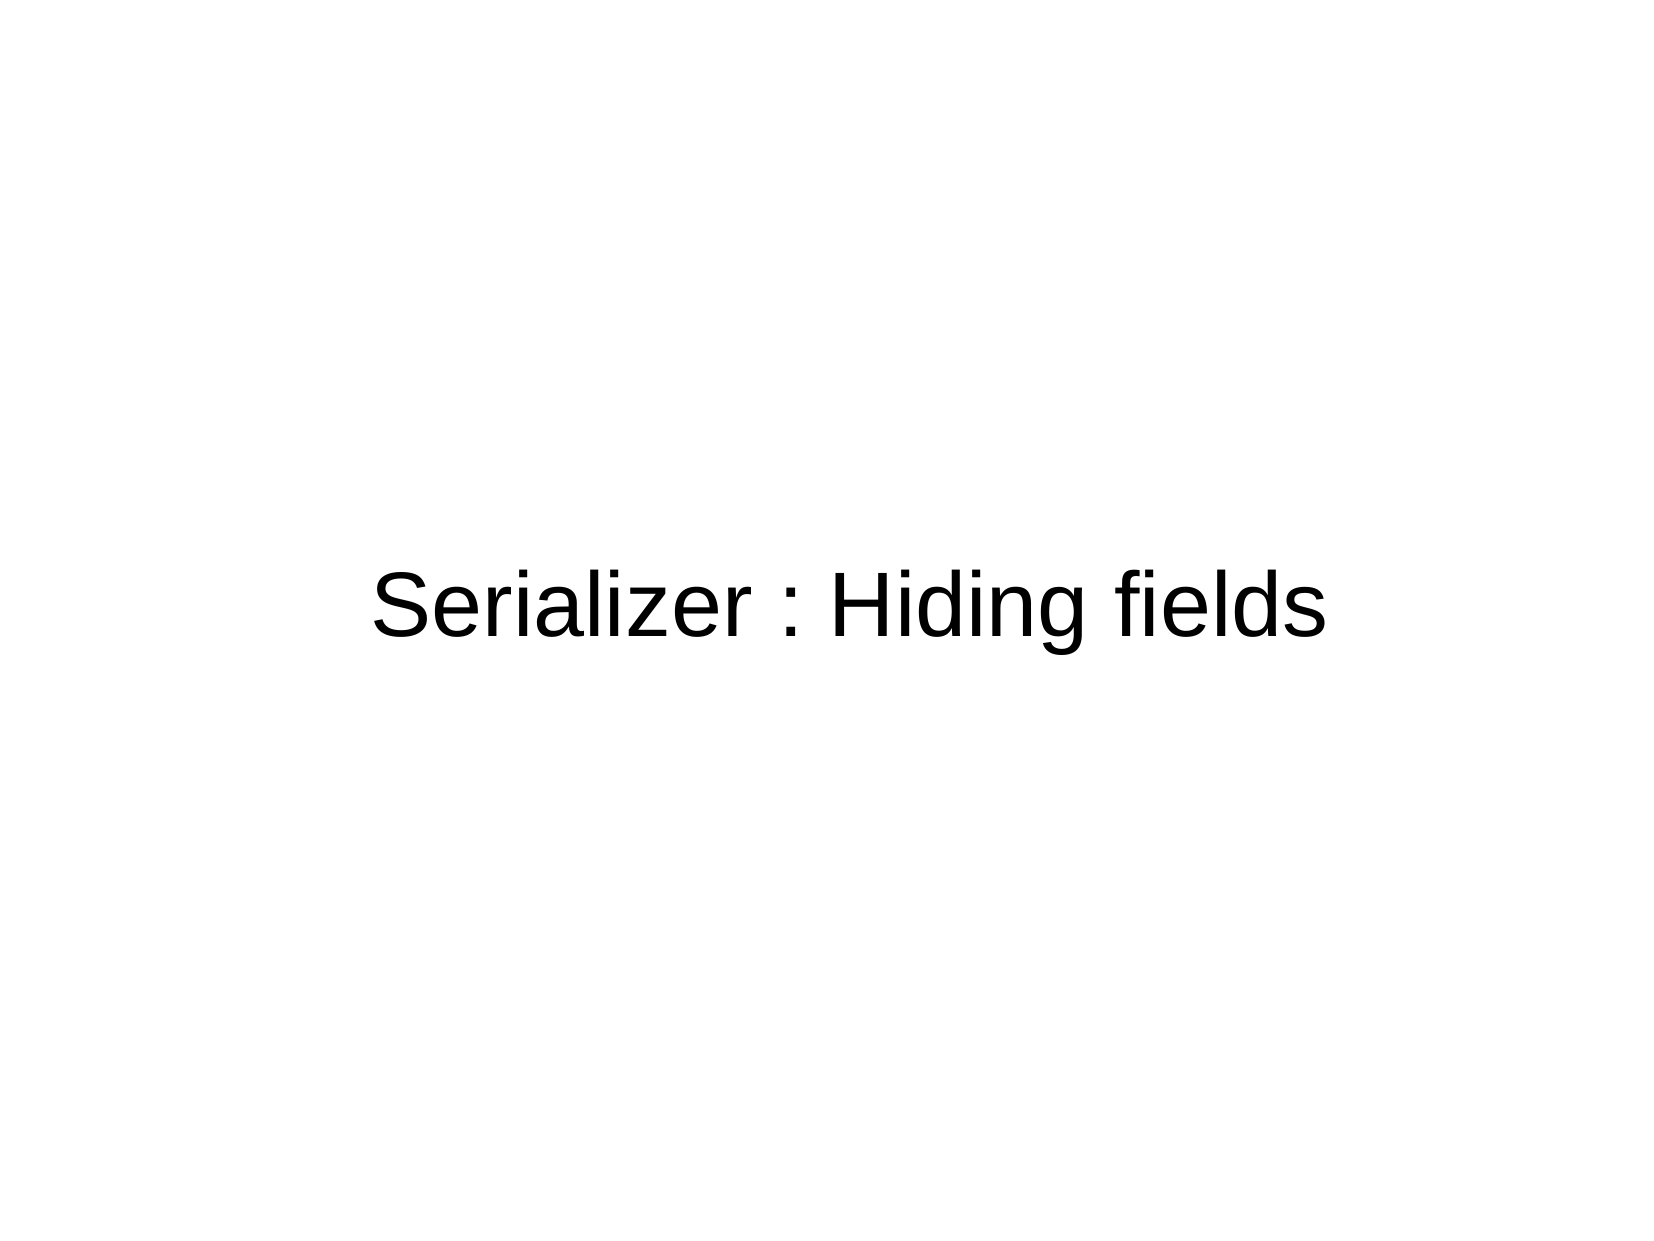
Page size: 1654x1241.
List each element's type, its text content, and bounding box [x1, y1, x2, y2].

title Serializer : Hiding fields [106, 501, 1595, 709]
